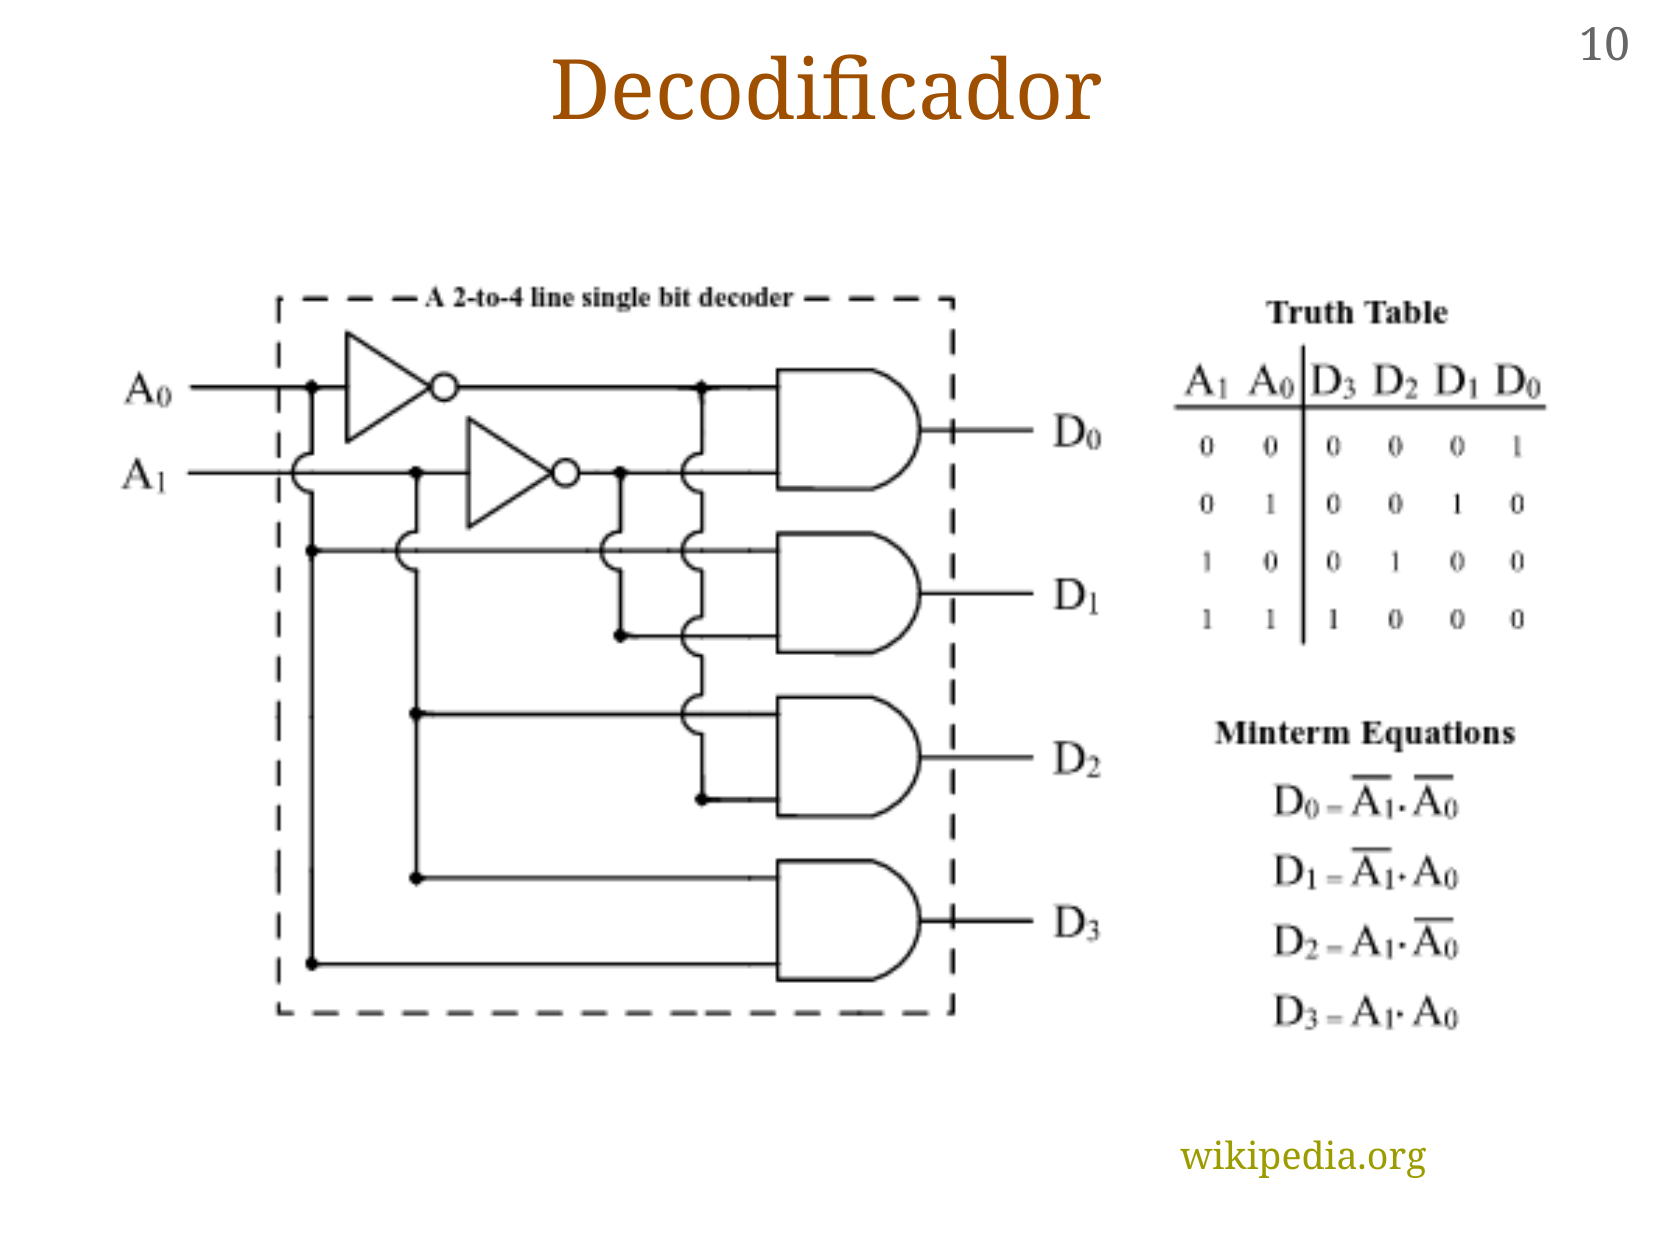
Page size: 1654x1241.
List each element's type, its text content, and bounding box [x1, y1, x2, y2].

text_box wikipedia.org [1165, 1122, 1442, 1188]
picture [118, 280, 1551, 1034]
title Decodificador [59, 29, 1595, 148]
